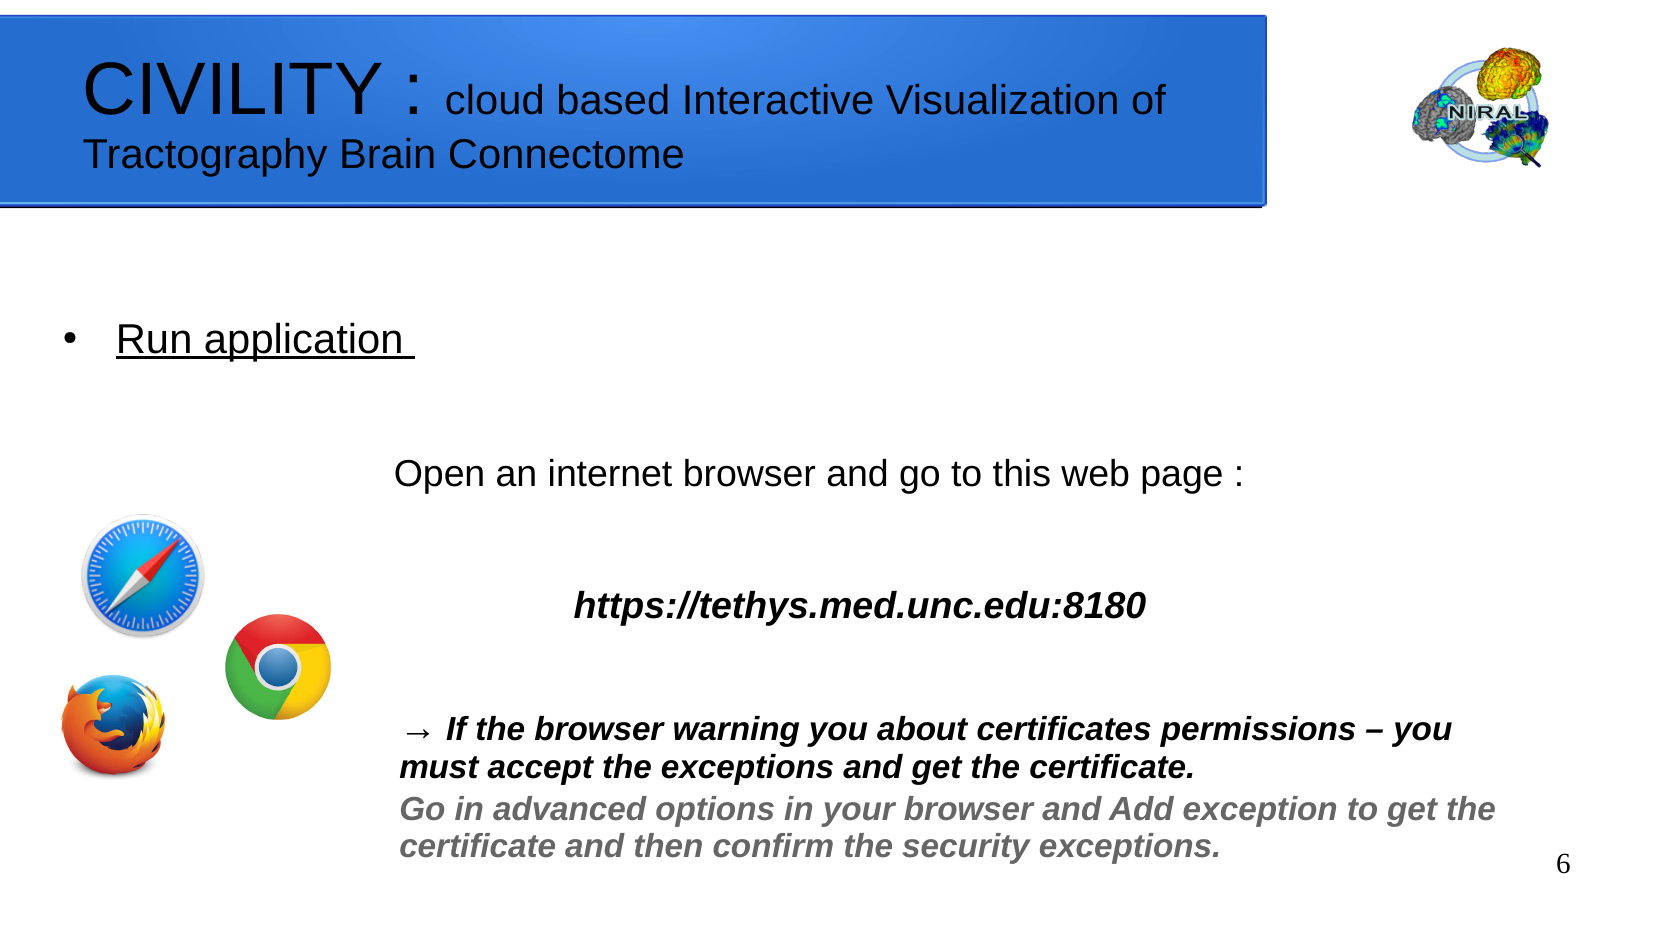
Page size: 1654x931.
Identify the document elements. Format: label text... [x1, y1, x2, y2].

picture [0, 13, 1270, 212]
picture [225, 614, 331, 721]
picture [1395, 20, 1576, 196]
title CIVILITY : cloud based Interactive Visualization of Tractography Brain Connectome [82, 35, 1235, 189]
picture [75, 509, 211, 646]
picture [60, 674, 166, 781]
list Run application Open an internet browser and go to this web page : https://tethys.med.unc.edu:8180 → If the browser warning you about certificates permissions – you must accept the exceptions and get the certificate. Go in advanced options in your browser and Add exception to get the certificate and then confirm the security exceptions. [45, 316, 1534, 871]
